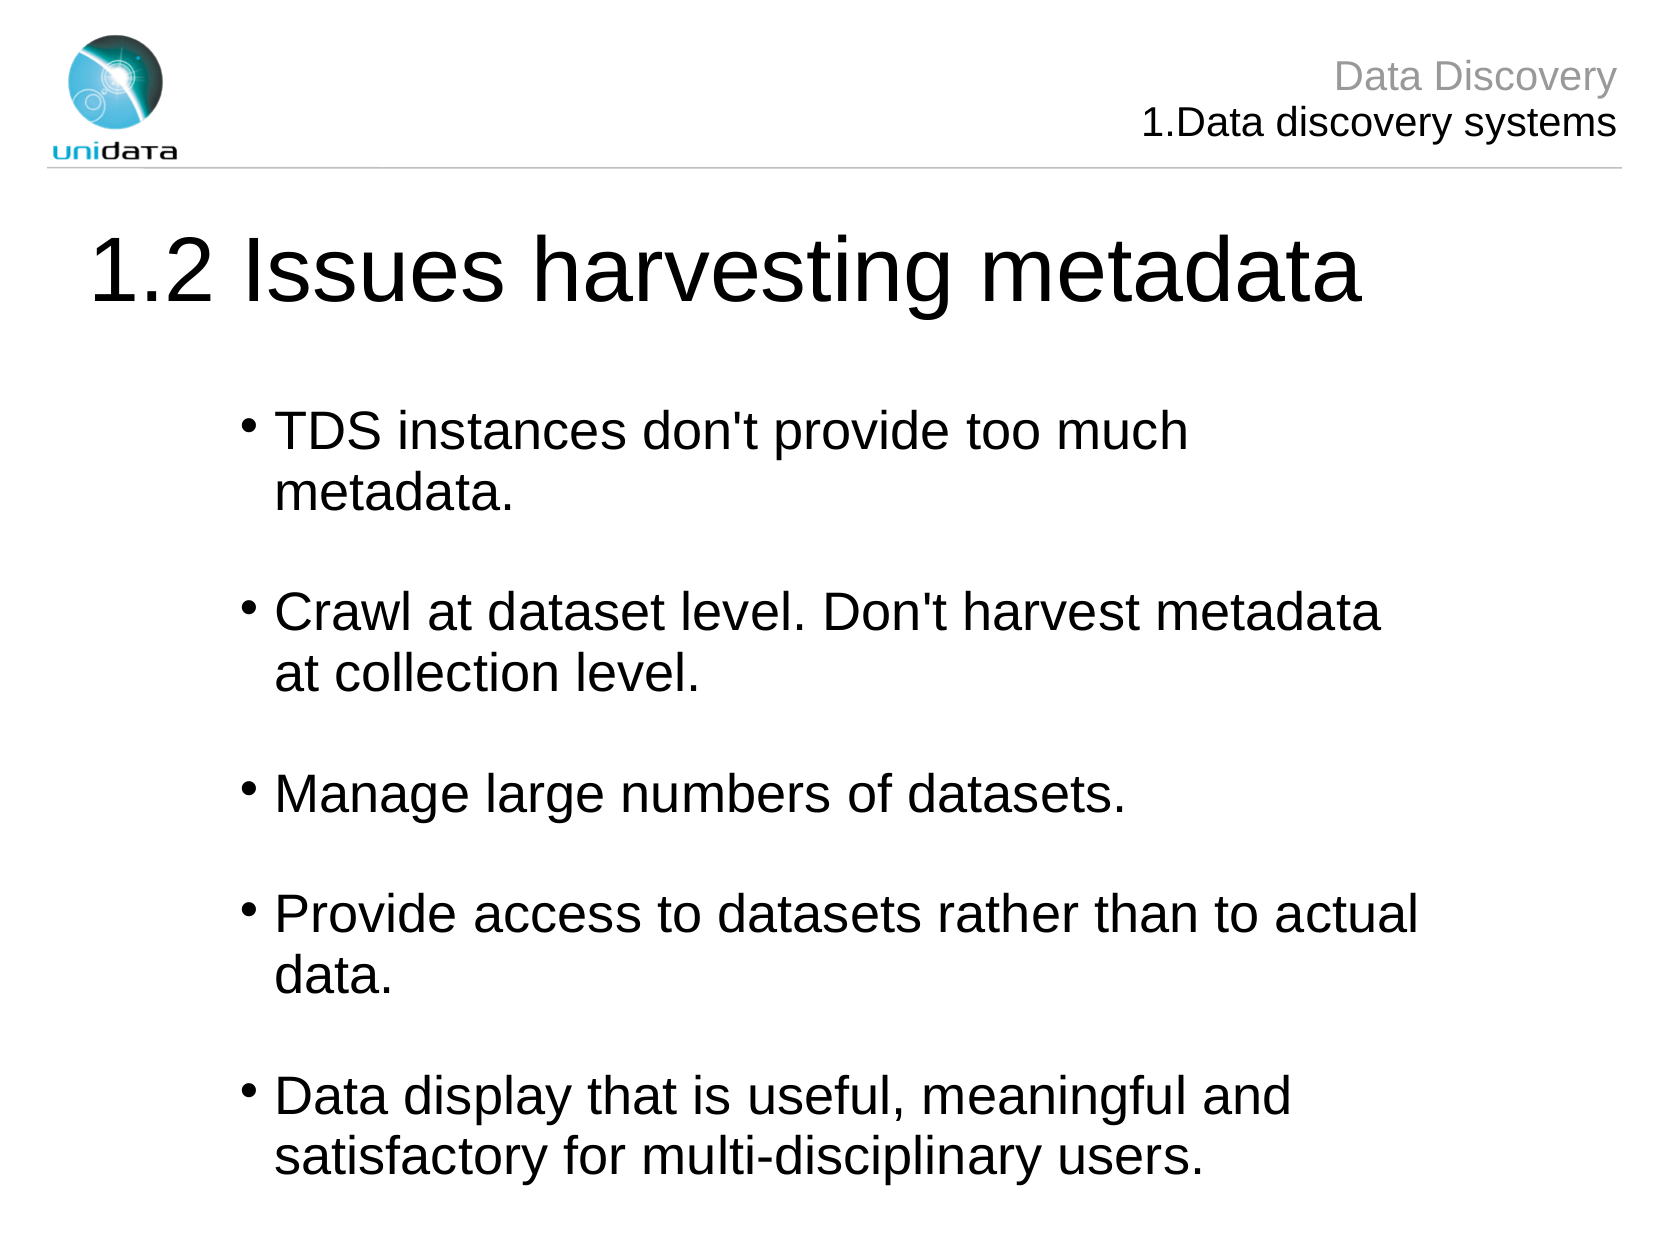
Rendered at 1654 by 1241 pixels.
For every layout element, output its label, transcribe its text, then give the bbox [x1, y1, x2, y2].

text_box TDS instances don't provide too much metadata. Crawl at dataset level. Don't harvest metadata at collection level. Manage large numbers of datasets. Provide access to datasets rather than to actual data. Data display that is useful, meaningful and satisfactory for multi-disciplinary users. [225, 390, 1441, 919]
picture [41, 23, 188, 174]
title 1.2 Issues harvesting metadata [88, 169, 1577, 375]
text_box Data Discovery 1.Data discovery systems [980, 41, 1618, 158]
